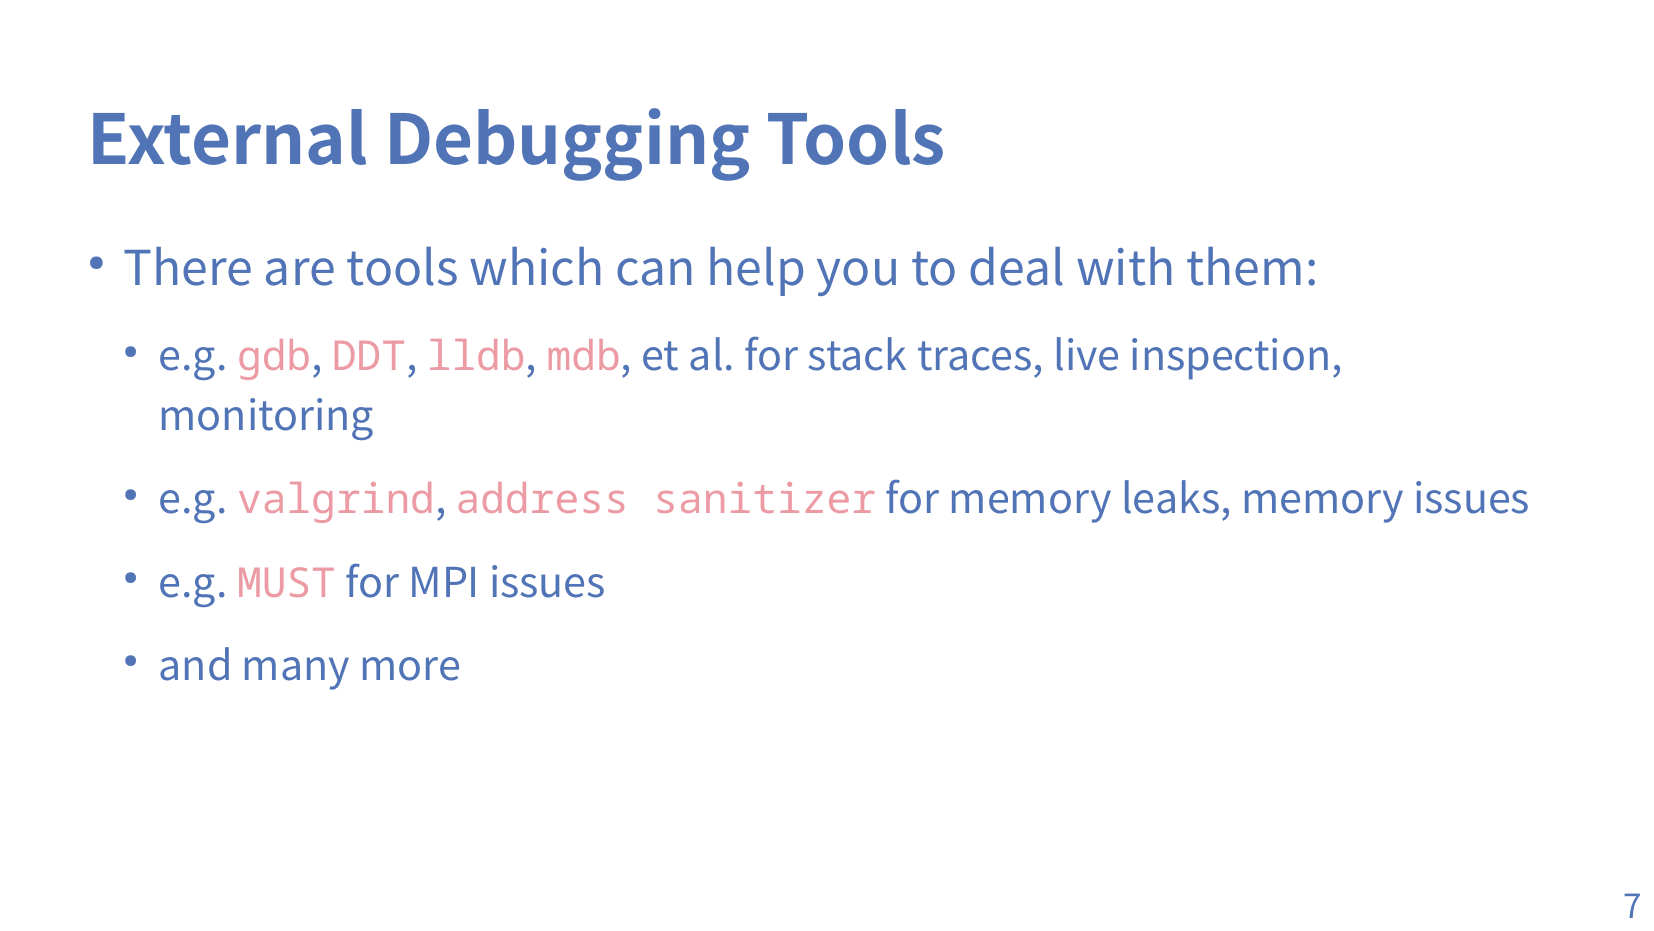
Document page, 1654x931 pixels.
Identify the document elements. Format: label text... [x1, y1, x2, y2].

list There are tools which can help you to deal with them: e.g. gdb, DDT, lldb, mdb, et al. for stack traces, live inspection, monitoring e.g. valgrind, address sanitizer for memory leaks, memory issues e.g. MUST for MPI issues and many more [87, 229, 1553, 840]
title External Debugging Tools [87, 93, 1563, 176]
